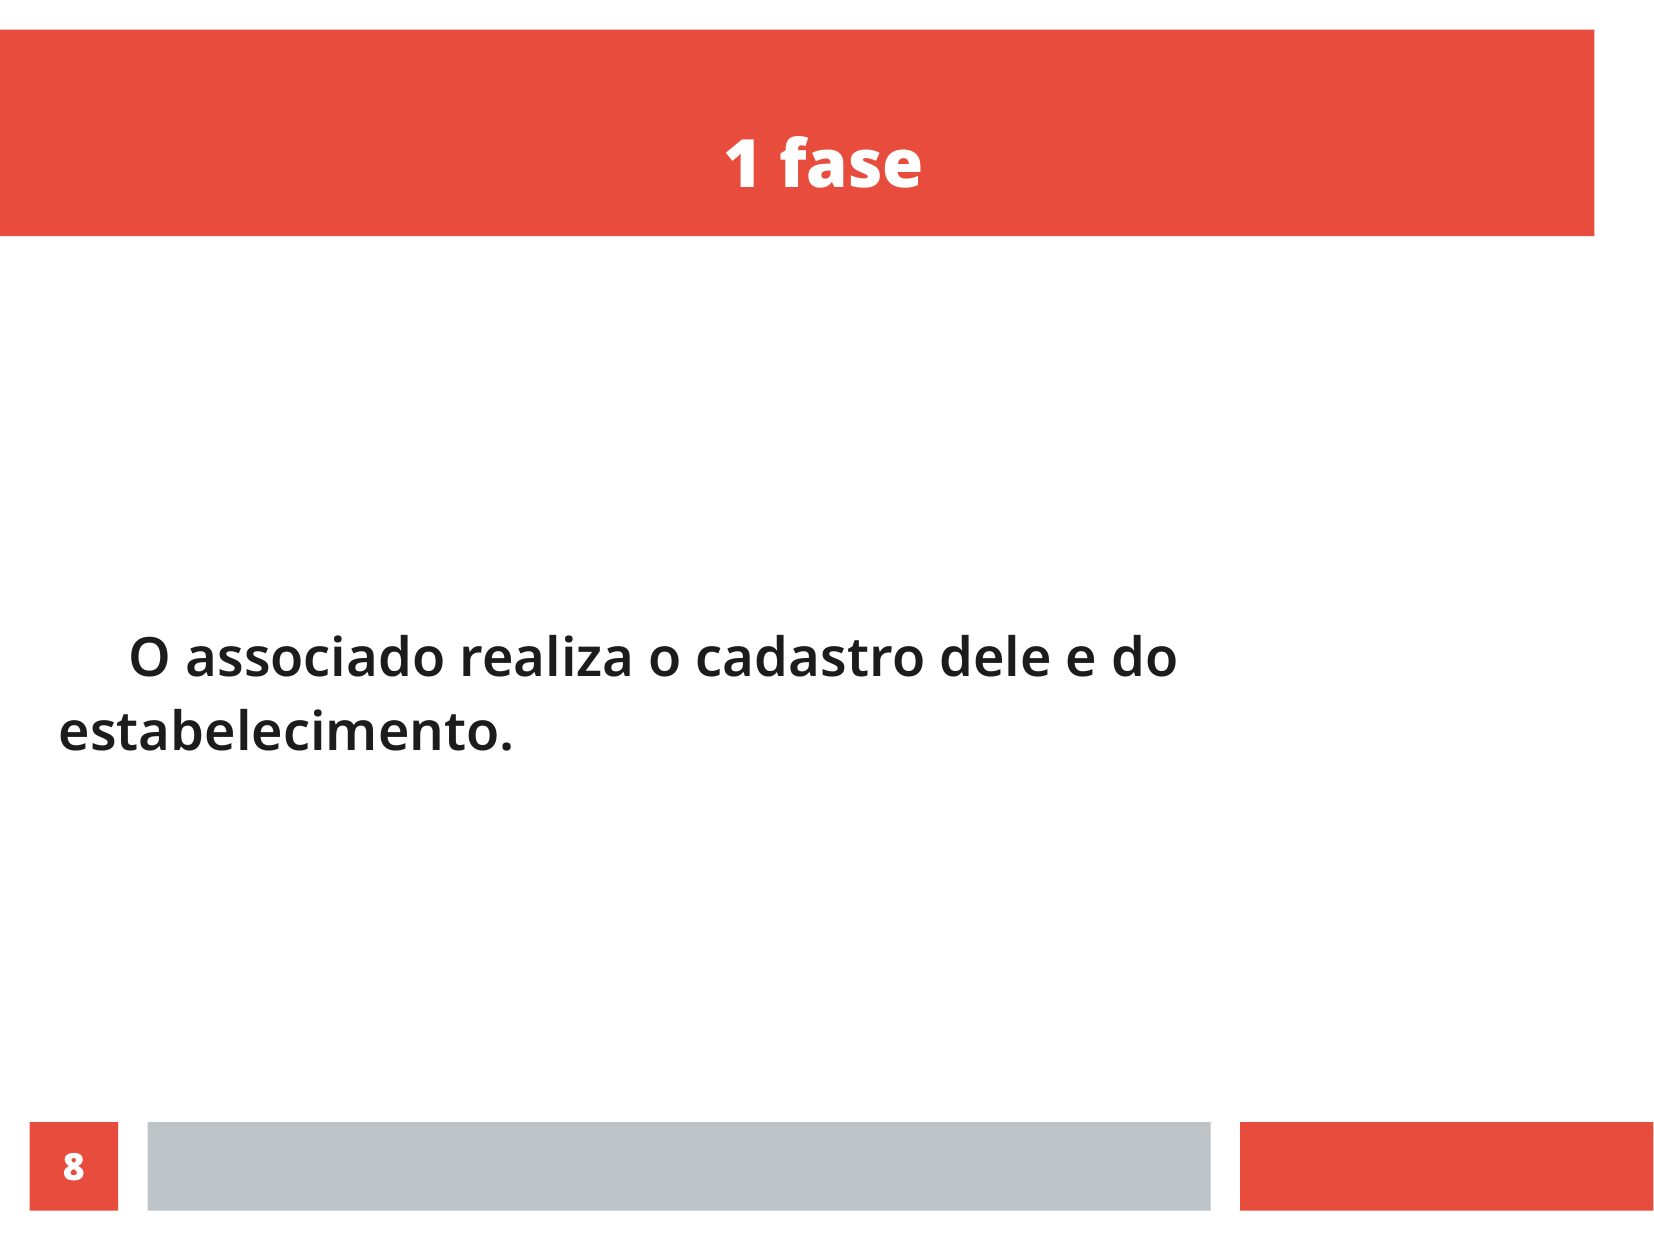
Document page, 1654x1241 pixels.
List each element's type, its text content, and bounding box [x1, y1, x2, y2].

title 1 fase [59, 59, 1595, 207]
list O associado realiza o cadastro dele e do estabelecimento. [59, 324, 1565, 1093]
